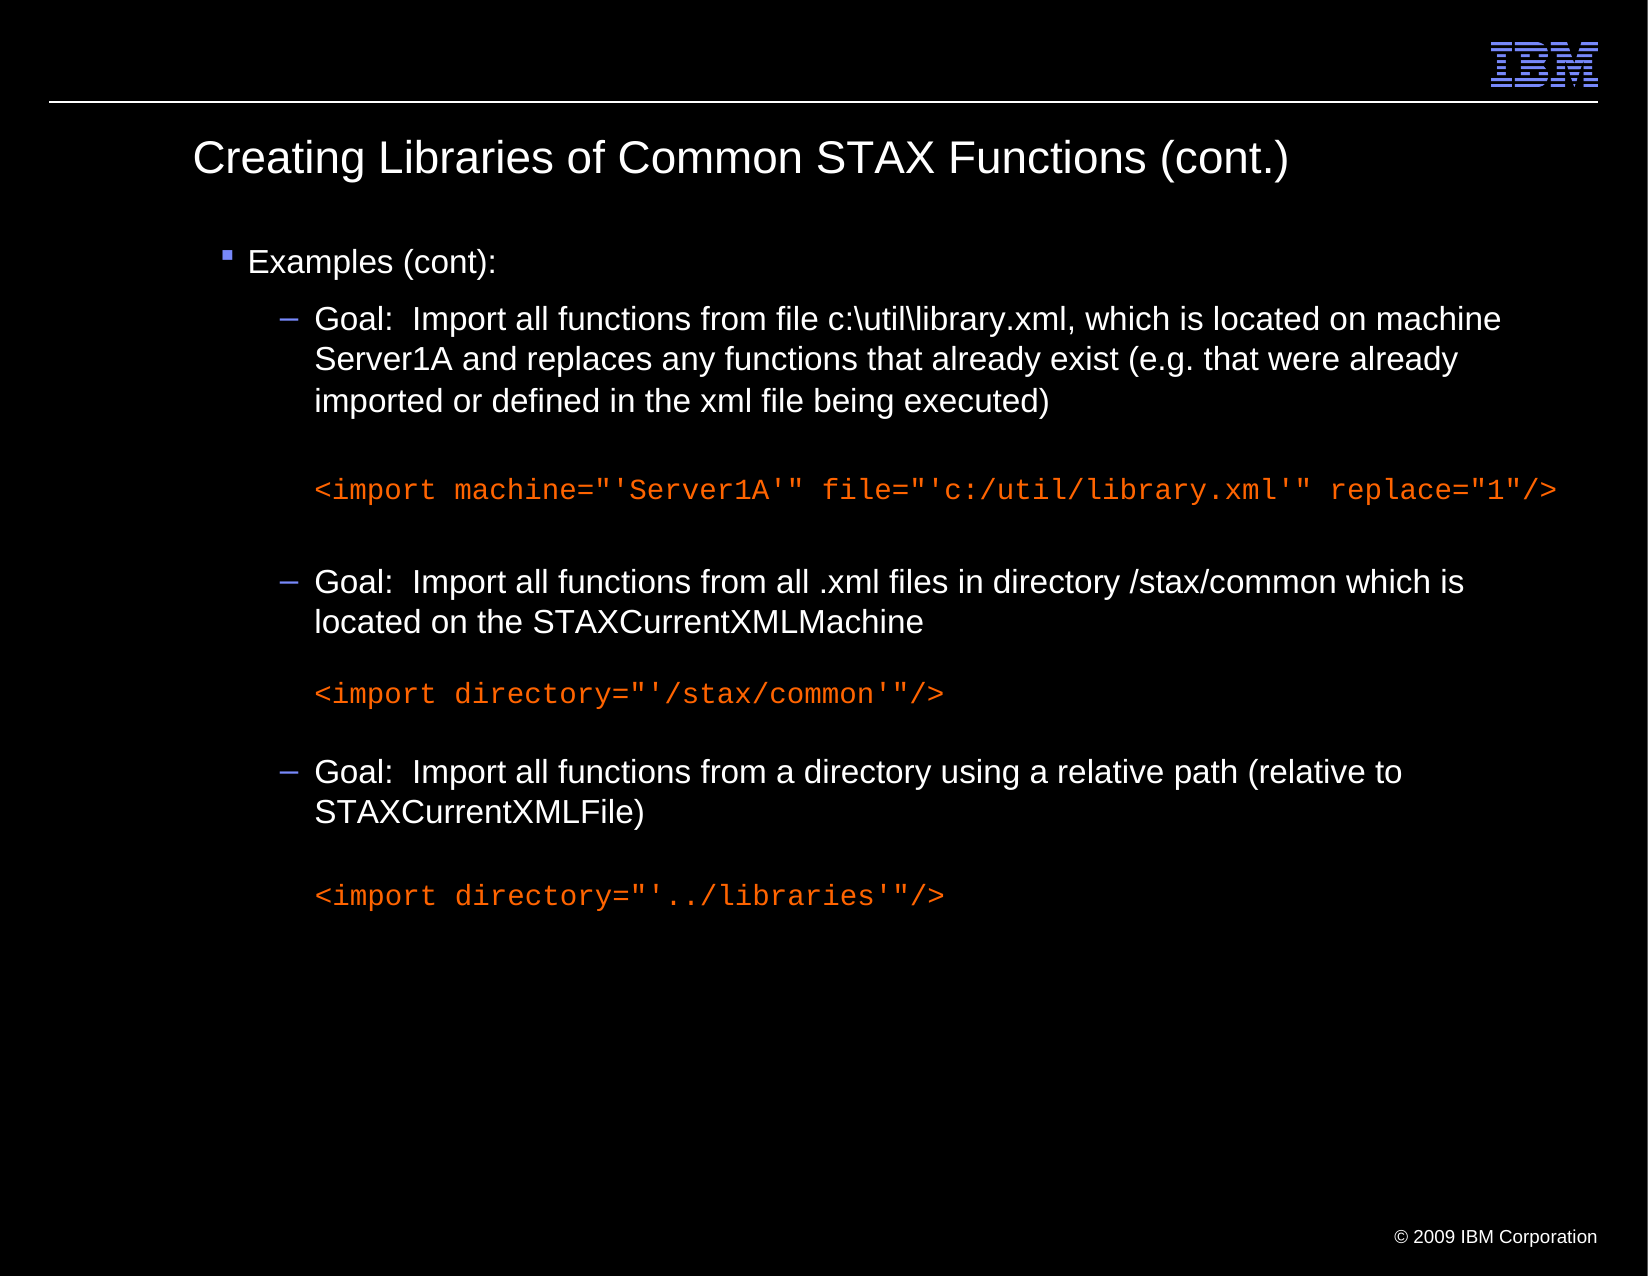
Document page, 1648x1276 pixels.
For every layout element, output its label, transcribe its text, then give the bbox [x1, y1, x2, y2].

text_box Examples (cont): Goal: Import all functions from file c:\util\library.xml, which is located on machine Server1A and replaces any functions that already exist (e.g. that were already imported or defined in the xml file being executed) <import machine="'Server1A'" file="'c:/util/library.xml'" replace="1"/> Goal: Import all functions from all .xml files in directory /stax/common which is located on the STAXCurrentXMLMachine <import directory="'/stax/common'"/> Goal: Import all functions from a directory using a relative path (relative to STAXCurrentXMLFile) <import directory="'../libraries'"/> [219, 240, 1570, 912]
title Creating Libraries of Common STAX Functions (cont.) [175, 125, 1648, 219]
picture [1491, 42, 1598, 87]
